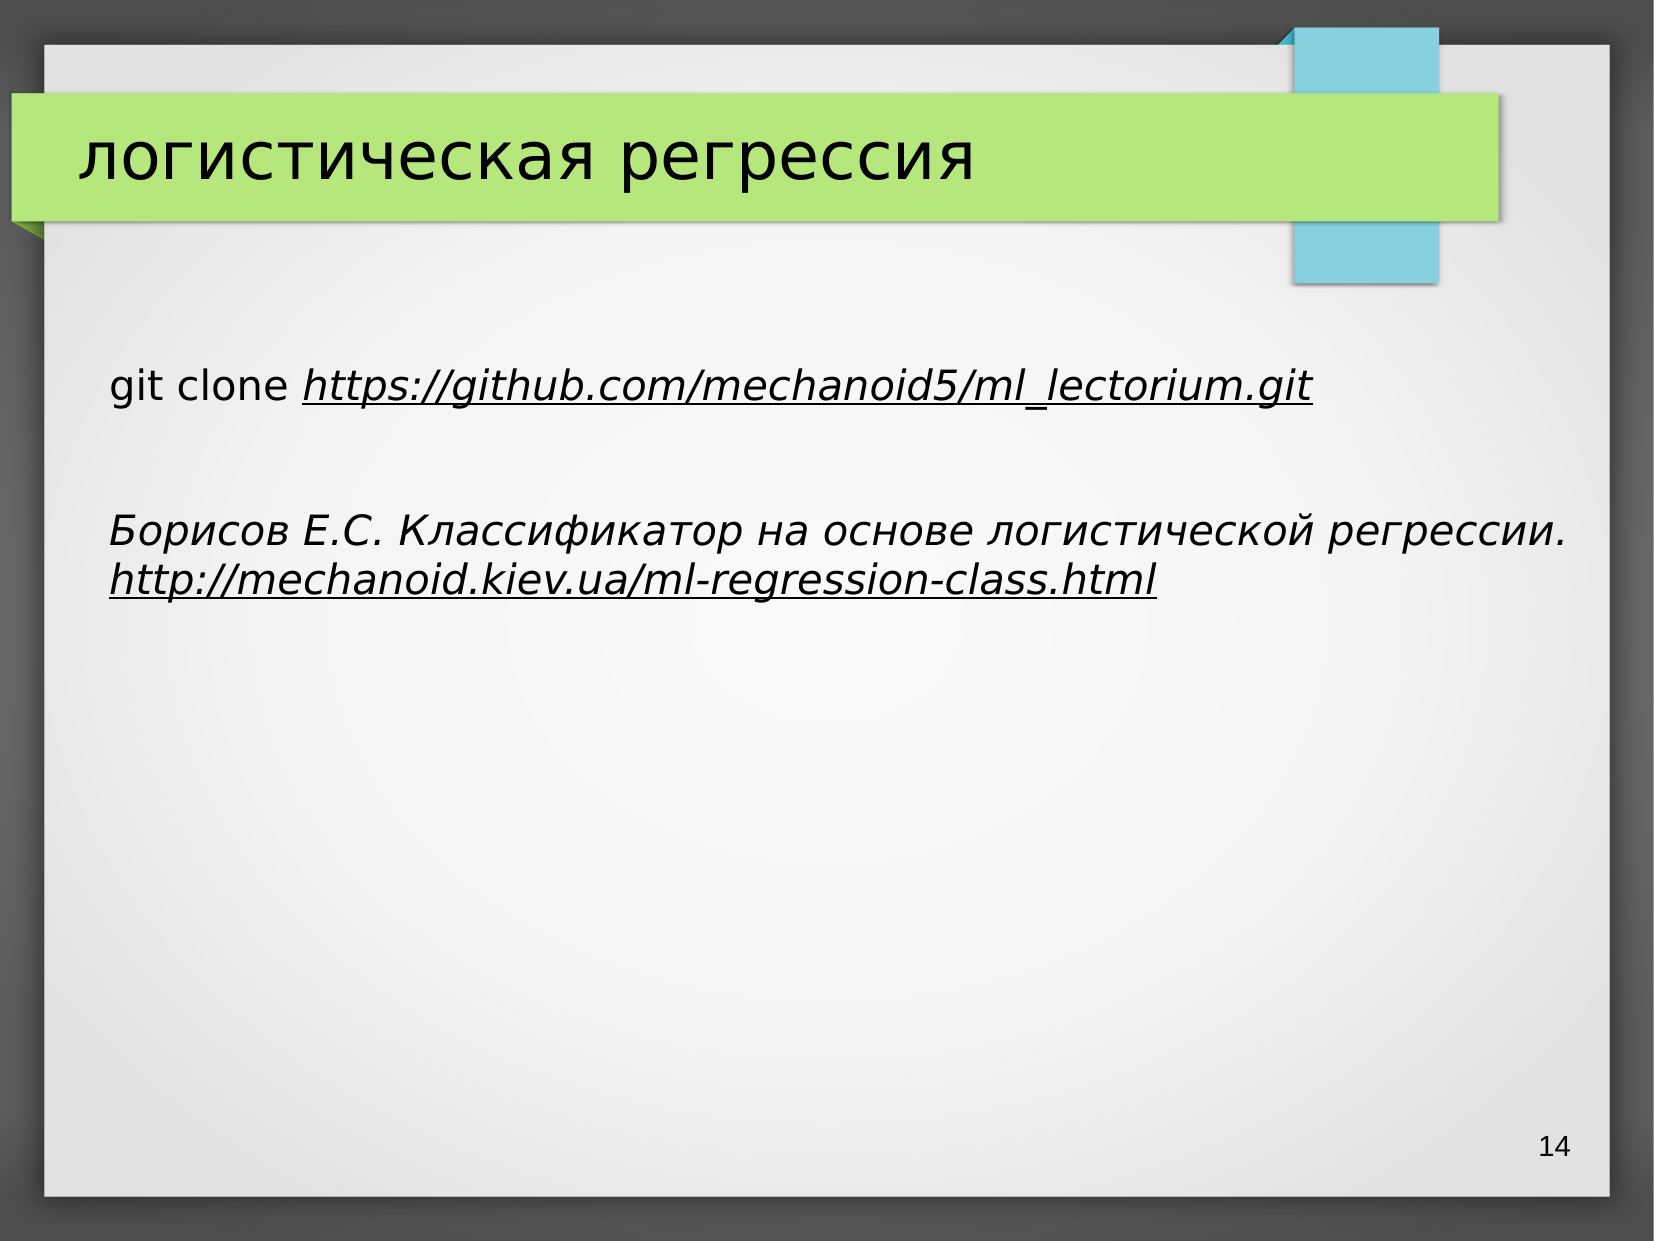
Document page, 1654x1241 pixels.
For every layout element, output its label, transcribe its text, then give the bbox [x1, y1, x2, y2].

title логистическая регрессия [77, 108, 1460, 205]
text_box git clone https://github.com/mechanoid5/ml_lectorium.git Борисов Е.С. Классификатор на основе логистической регрессии. http://mechanoid.kiev.ua/ml-regression-class.html [94, 354, 1595, 1145]
picture [0, 0, 1654, 1241]
